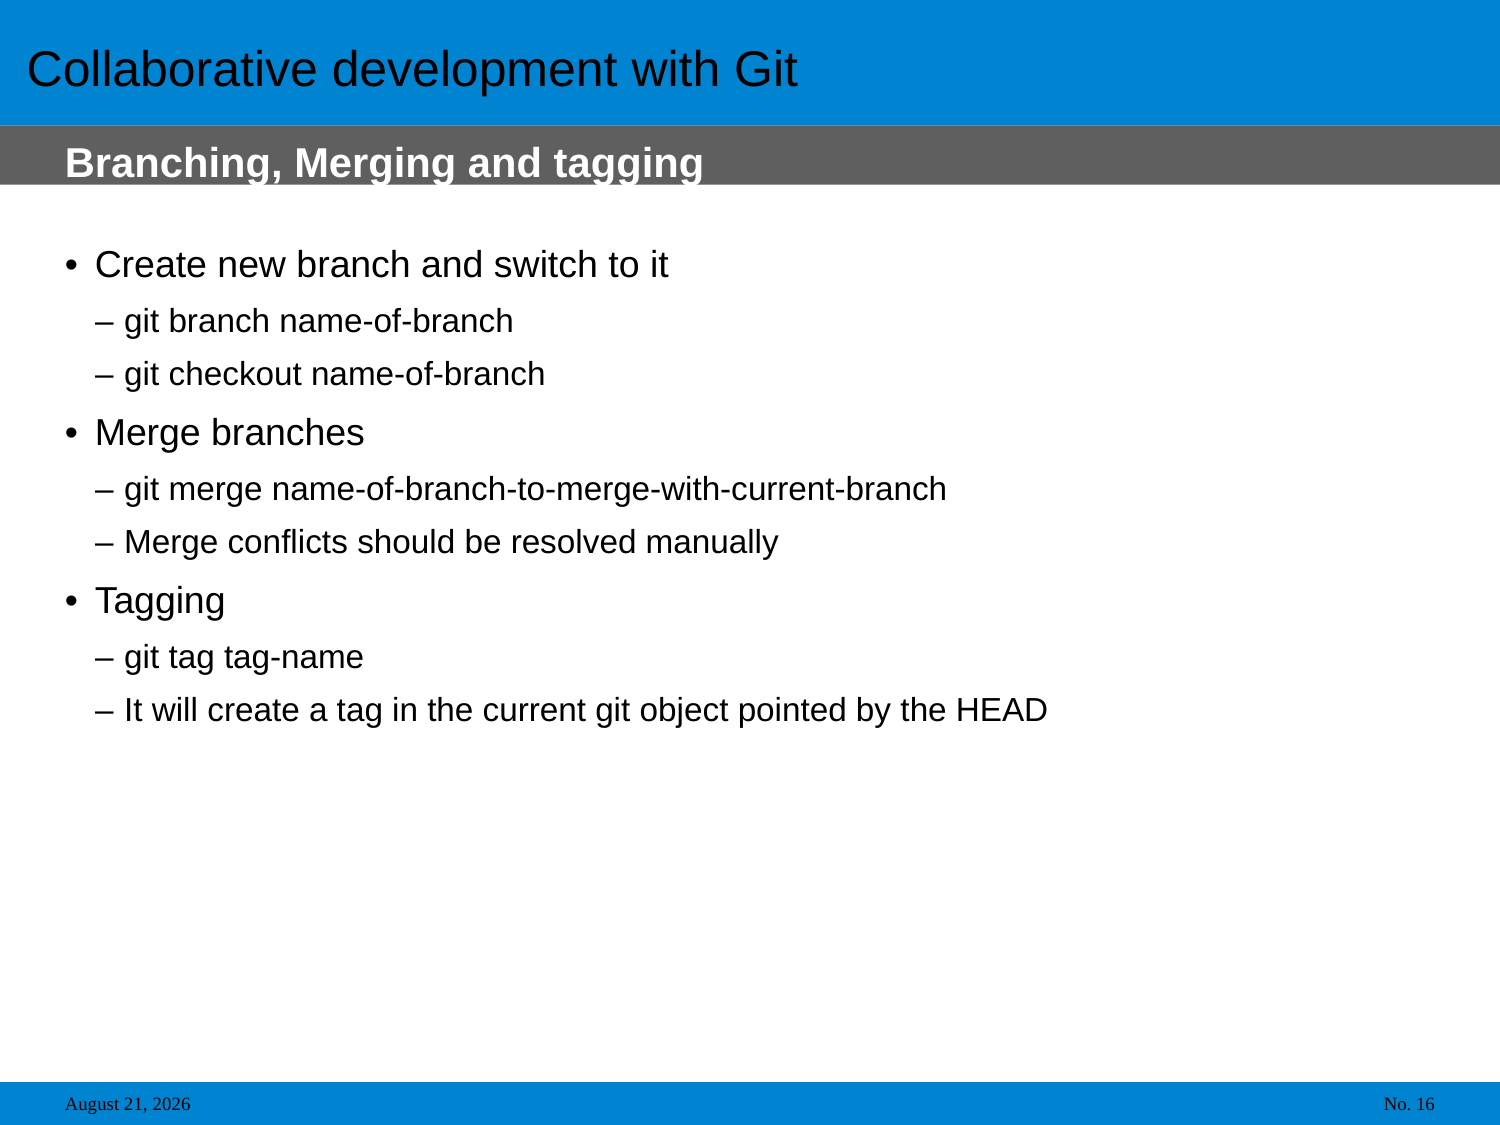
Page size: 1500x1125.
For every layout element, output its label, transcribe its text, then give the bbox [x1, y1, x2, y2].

title Branching, Merging and tagging [64, 139, 1436, 187]
list Create new branch and switch to it git branch name-of-branch git checkout name-of-branch Merge branches git merge name-of-branch-to-merge-with-current-branch Merge conflicts should be resolved manually Tagging git tag tag-name It will create a tag in the current git object pointed by the HEAD [64, 243, 1436, 972]
